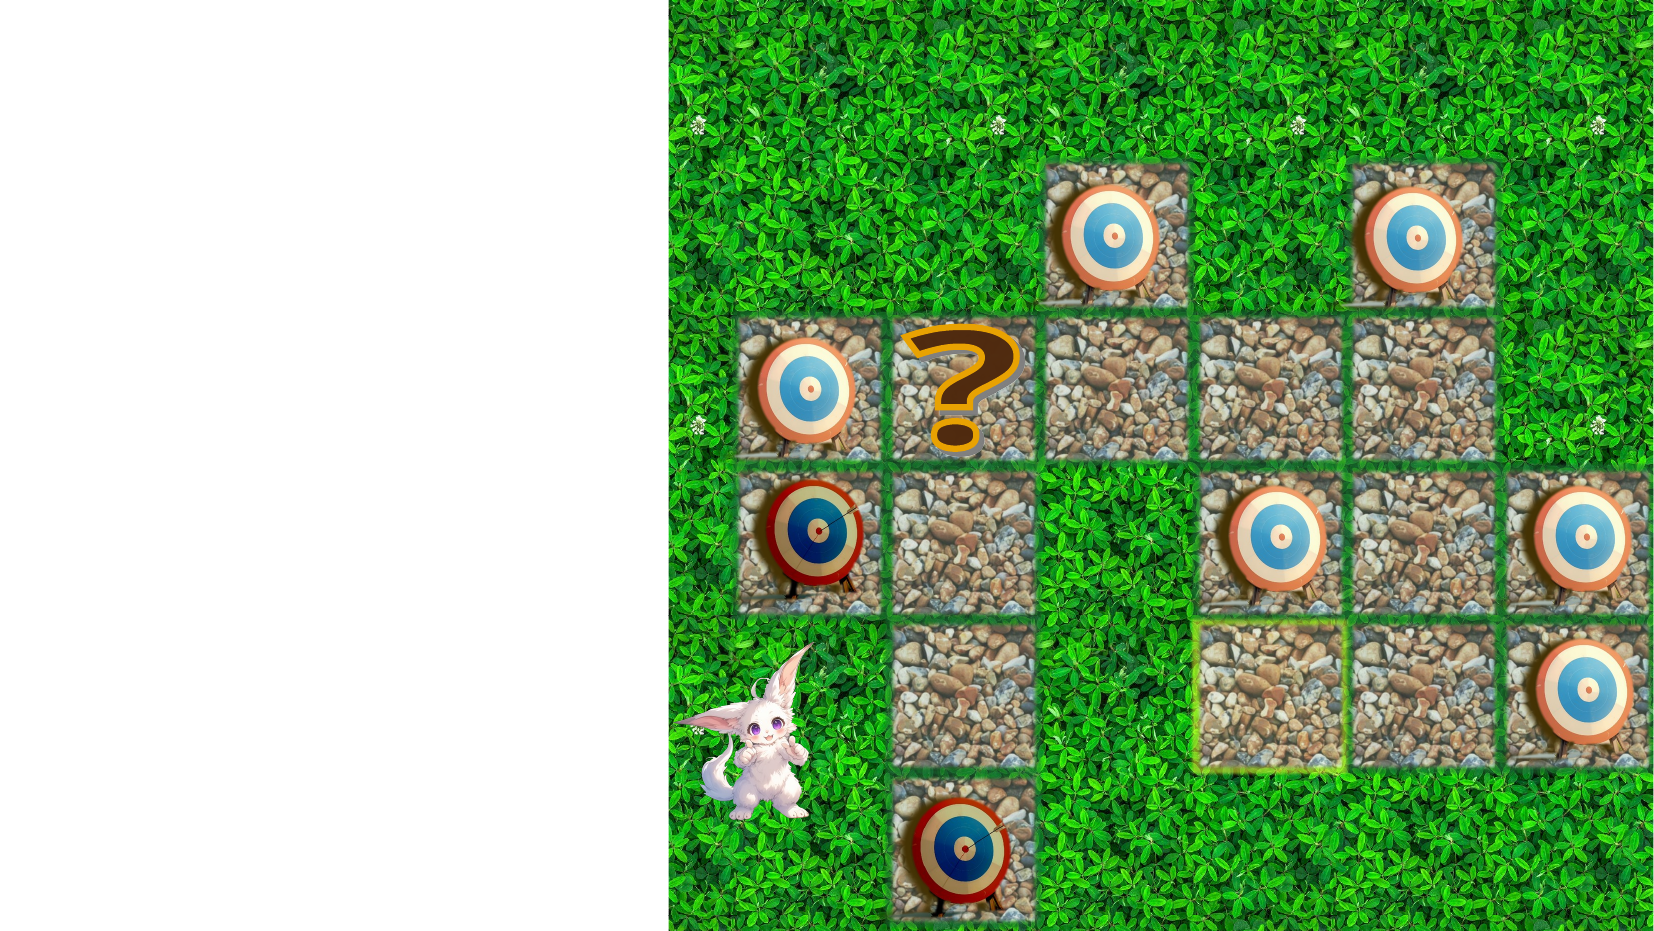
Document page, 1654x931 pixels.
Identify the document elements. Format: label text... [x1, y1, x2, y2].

text_box [737, 601, 883, 616]
text_box [1198, 607, 1344, 616]
picture [1510, 609, 1654, 760]
text_box [1351, 316, 1497, 462]
picture [1508, 456, 1654, 607]
picture [1339, 157, 1490, 308]
text_box [668, 0, 1654, 931]
text_box [891, 469, 1037, 616]
text_box [1505, 760, 1651, 769]
picture [1036, 155, 1187, 306]
picture [672, 640, 854, 824]
text_box [893, 919, 1037, 923]
text_box [1197, 315, 1344, 457]
text_box ? [905, 326, 1017, 408]
picture [1203, 456, 1354, 607]
picture [732, 308, 891, 601]
text_box [1201, 627, 1340, 765]
text_box [890, 623, 1037, 768]
text_box [1351, 469, 1497, 616]
picture [886, 768, 1037, 919]
text_box [890, 315, 1037, 462]
text_box [1169, 162, 1190, 309]
text_box [1478, 162, 1497, 309]
text_box ? [934, 421, 977, 449]
text_box [1044, 316, 1190, 462]
text_box [1351, 623, 1497, 769]
